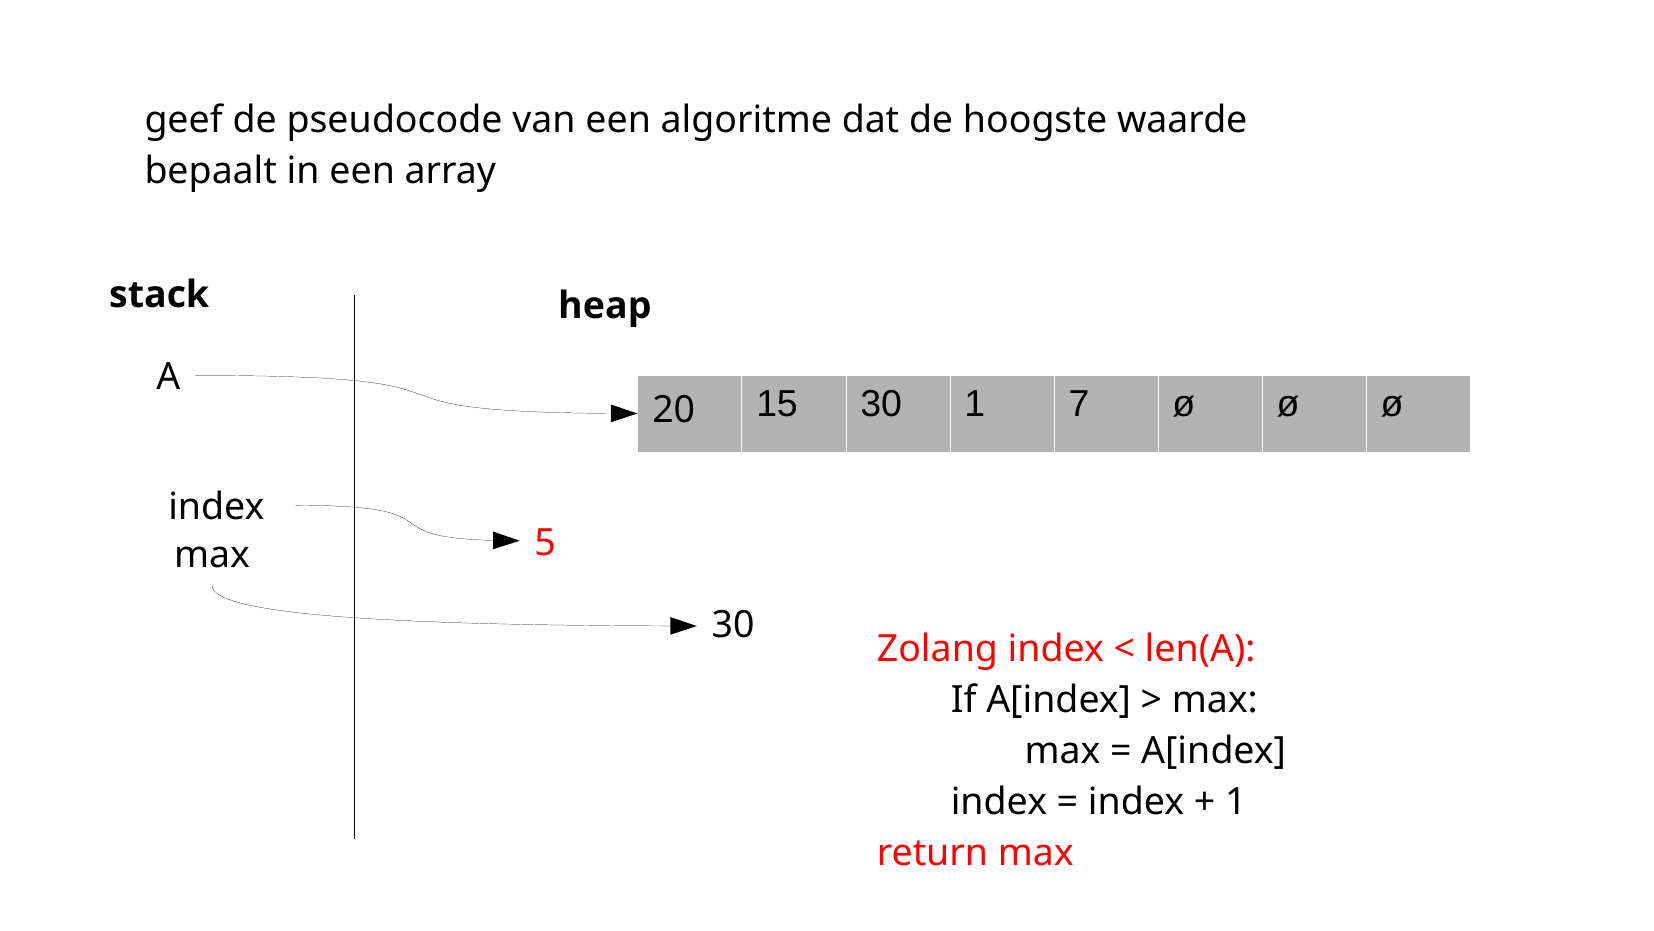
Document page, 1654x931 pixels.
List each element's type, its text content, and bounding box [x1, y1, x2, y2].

text_box A [141, 342, 194, 401]
table_header 7 [1055, 376, 1158, 452]
table_header 20 [638, 376, 741, 452]
table_header 15 [742, 376, 846, 452]
text_box 5 [519, 507, 572, 567]
text_box stack [94, 259, 237, 319]
text_box geef de pseudocode van een algoritme dat de hoogste waarde bepaalt in een array [129, 85, 1323, 225]
text_box 30 [696, 590, 780, 662]
text_box index [153, 472, 296, 531]
table_header 1 [951, 376, 1054, 452]
table_header ø [1159, 376, 1262, 452]
text_box Zolang index < len(A): If A[index] > max: max = A[index] index = index + 1 return max [862, 614, 1548, 847]
text_box max [159, 531, 257, 579]
table_header 30 [847, 376, 950, 452]
text_box heap [543, 271, 663, 331]
table_header ø [1263, 376, 1366, 452]
table_header ø [1367, 376, 1470, 452]
